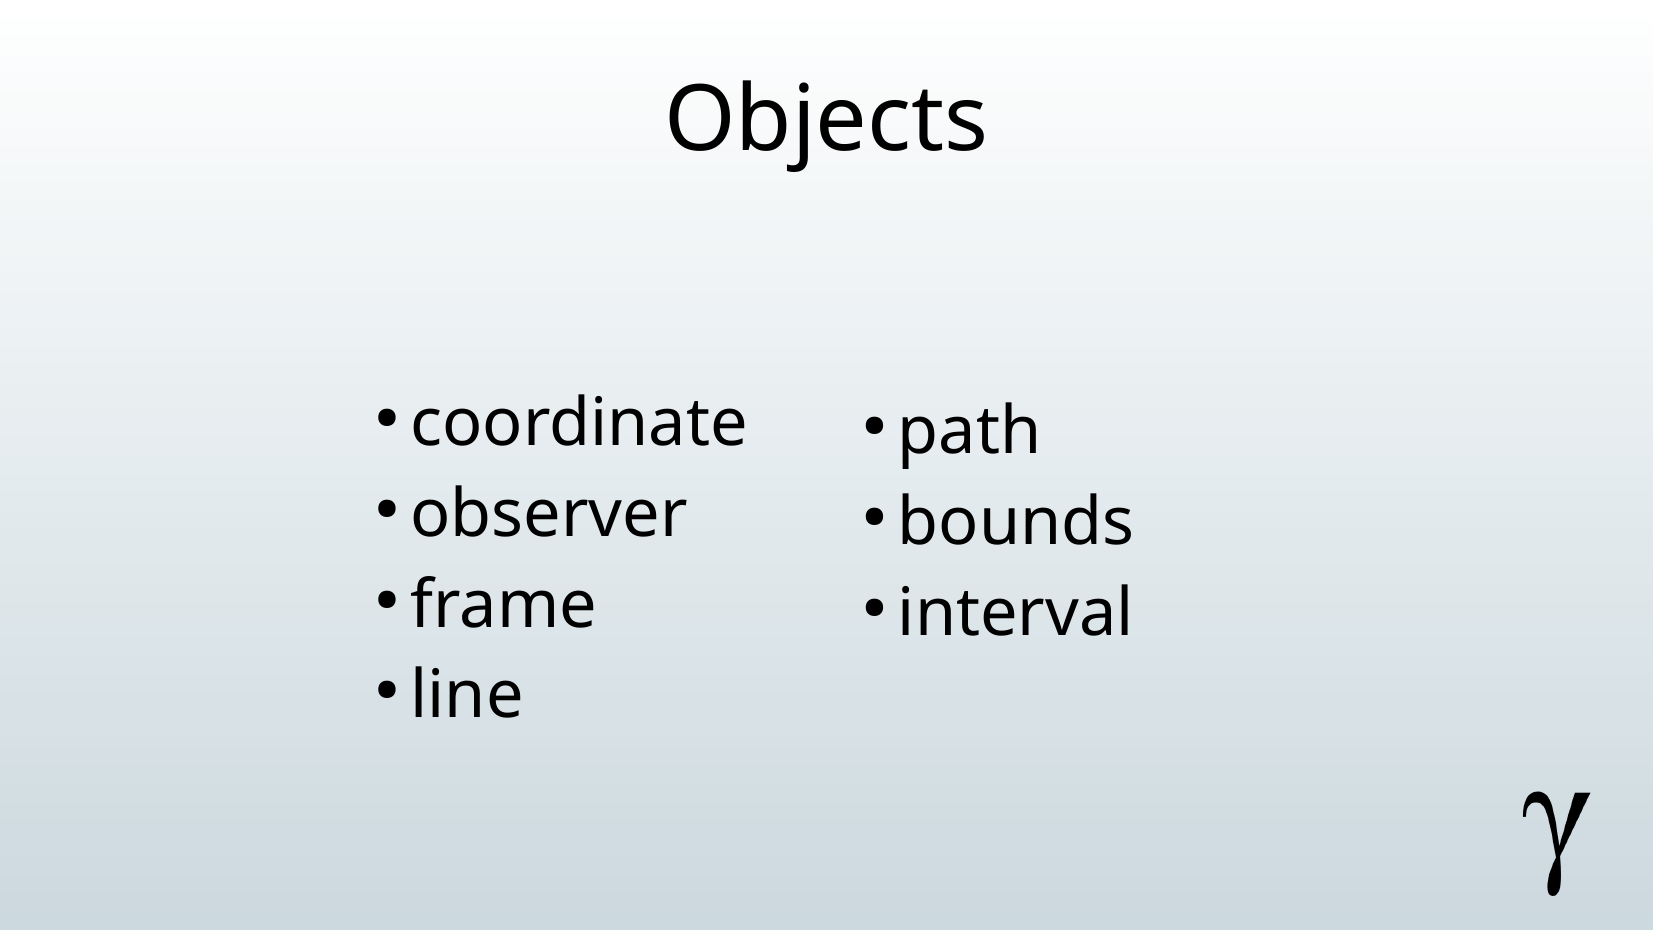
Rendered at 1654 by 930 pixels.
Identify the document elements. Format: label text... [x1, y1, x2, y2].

subtitle coordinate observer frame line [375, 262, 826, 850]
text_box path bounds interval [862, 225, 1276, 812]
title Objects [82, 60, 1571, 170]
picture [1500, 787, 1613, 901]
